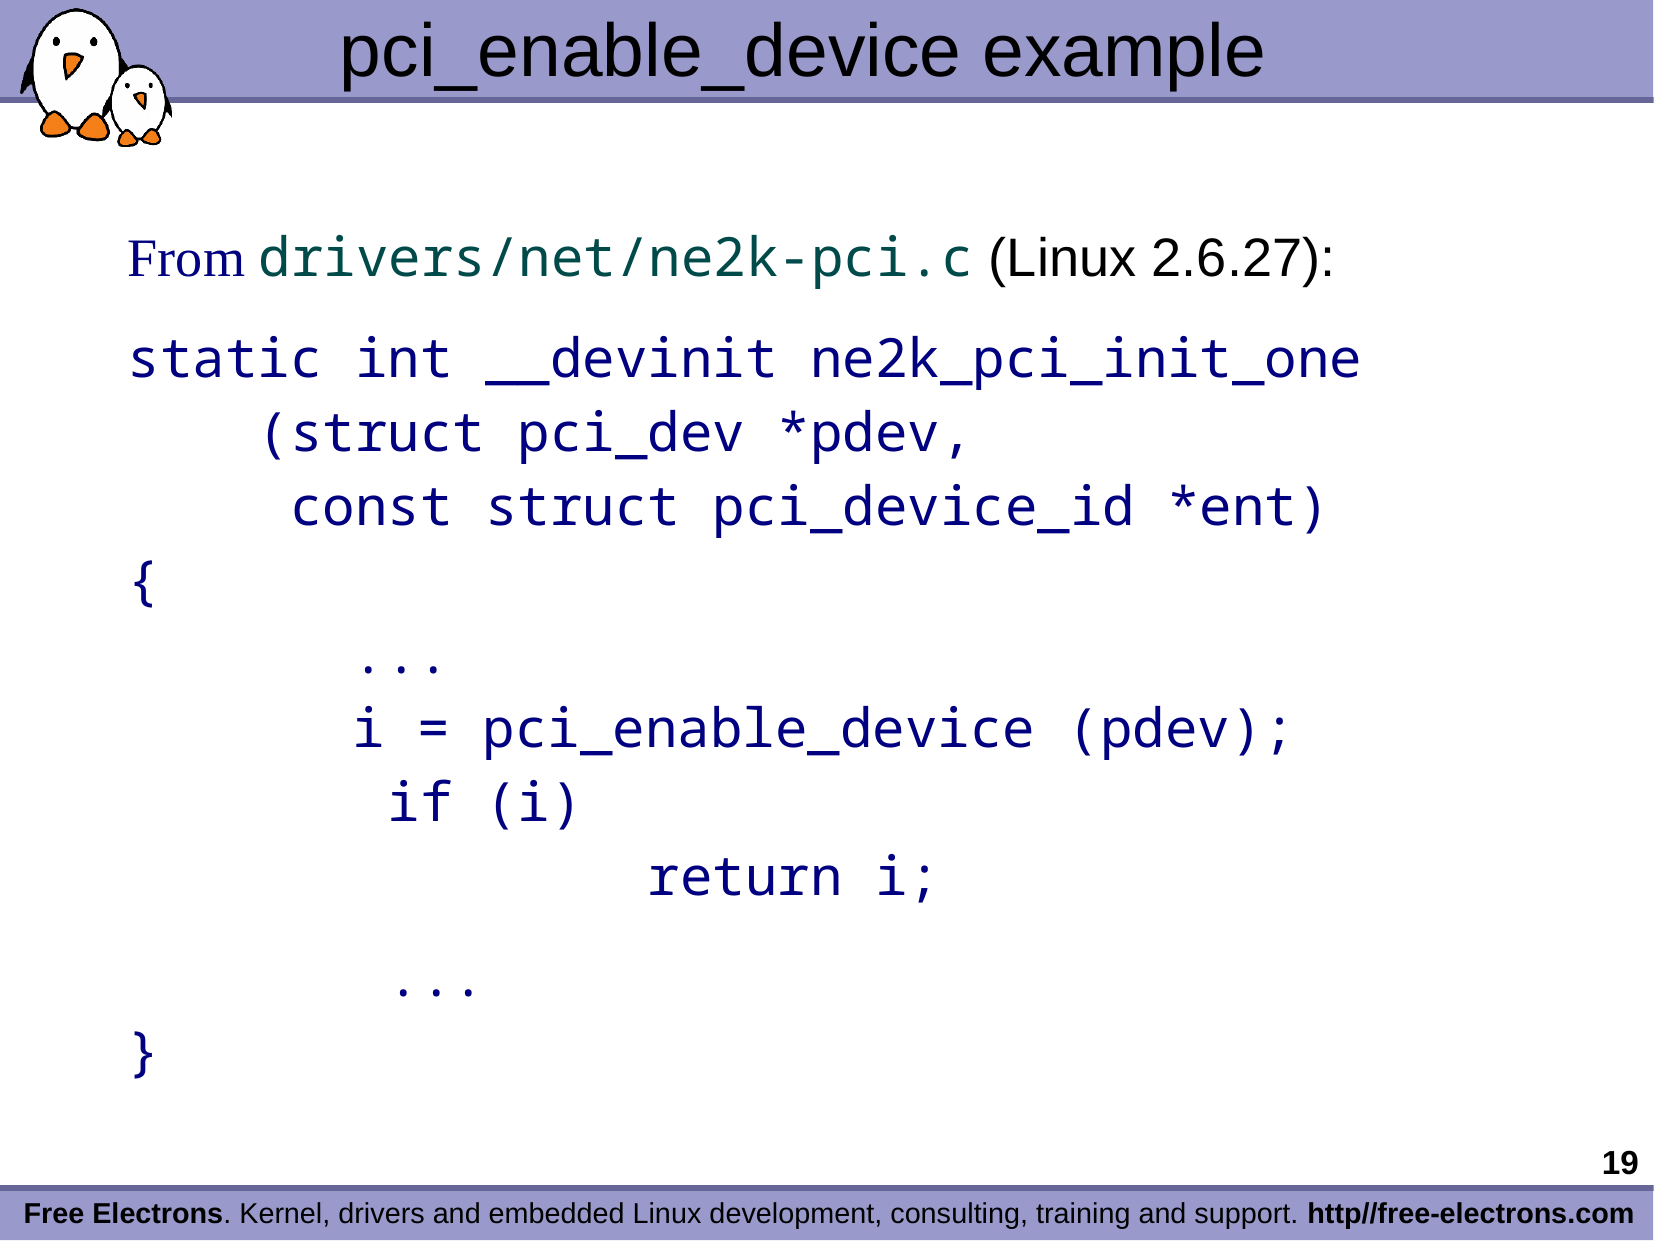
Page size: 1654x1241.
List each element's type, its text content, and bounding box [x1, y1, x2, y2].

list From drivers/net/ne2k-pci.c (Linux 2.6.27): static int __devinit ne2k_pci_init_one (struct pci_dev *pdev, const struct pci_device_id *ent) { ... i = pci_enable_device (pdev); if (i) return i; ... } [109, 218, 1522, 1069]
title pci_enable_device example [58, 0, 1549, 101]
picture [20, 8, 172, 147]
